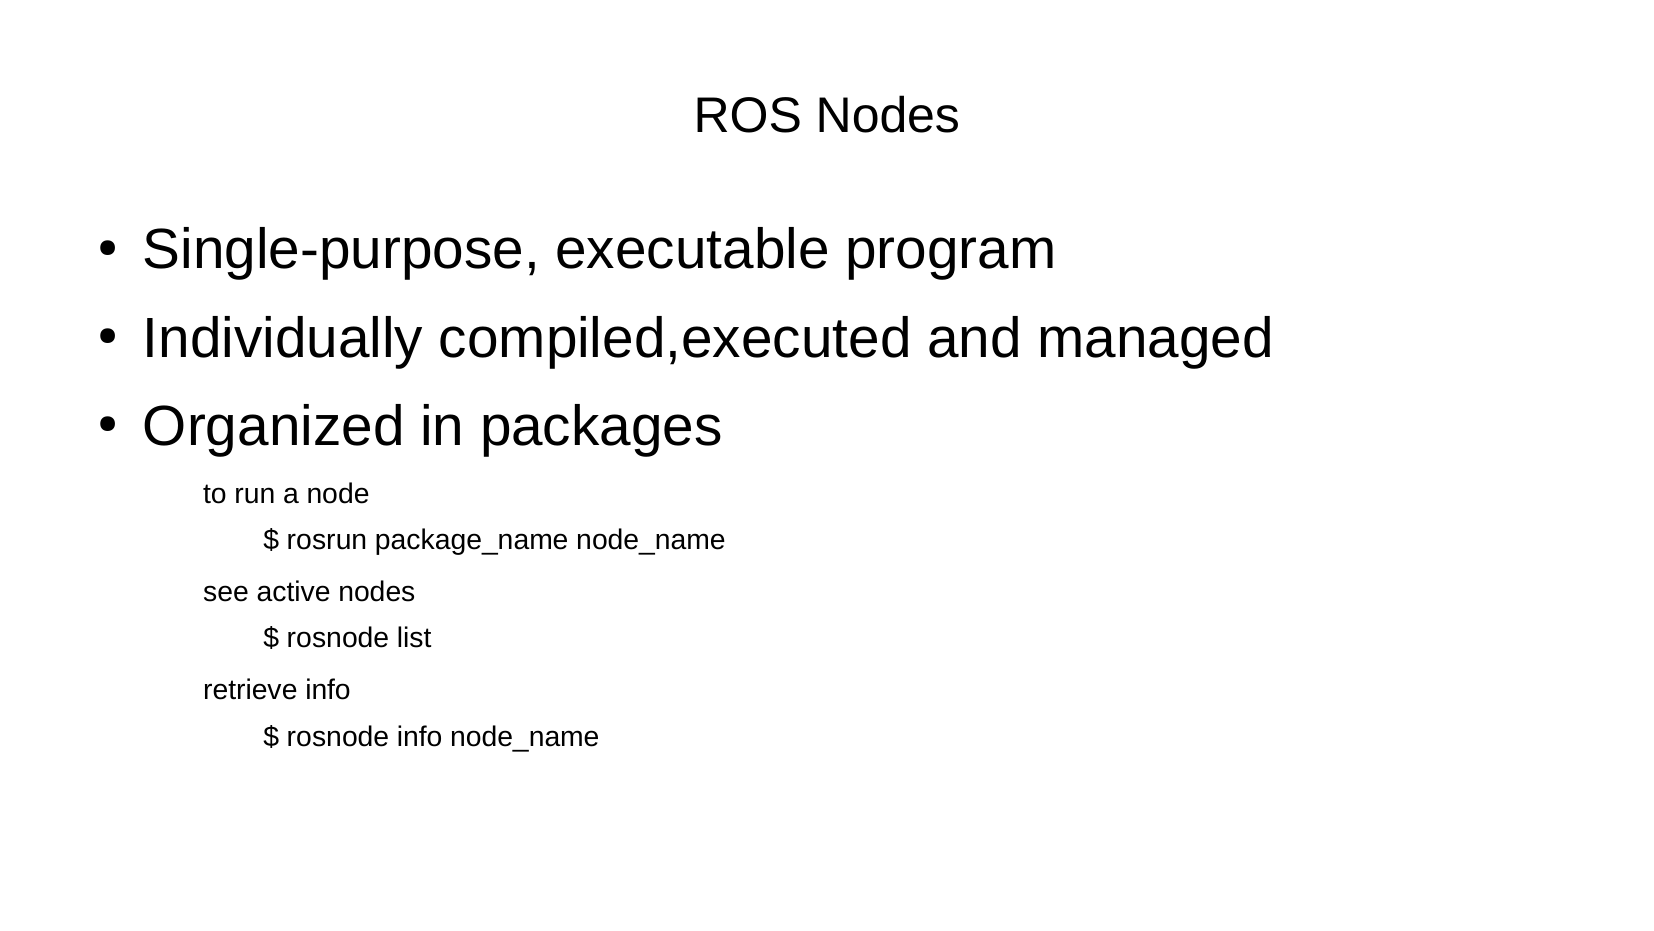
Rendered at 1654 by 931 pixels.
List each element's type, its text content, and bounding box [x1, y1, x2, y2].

list Single-purpose, executable program Individually compiled,executed and managed Organized in packages to run a node $ rosrun package_name node_name see active nodes $ rosnode list retrieve info $ rosnode info node_name [82, 217, 1571, 758]
title ROS Nodes [82, 37, 1571, 193]
